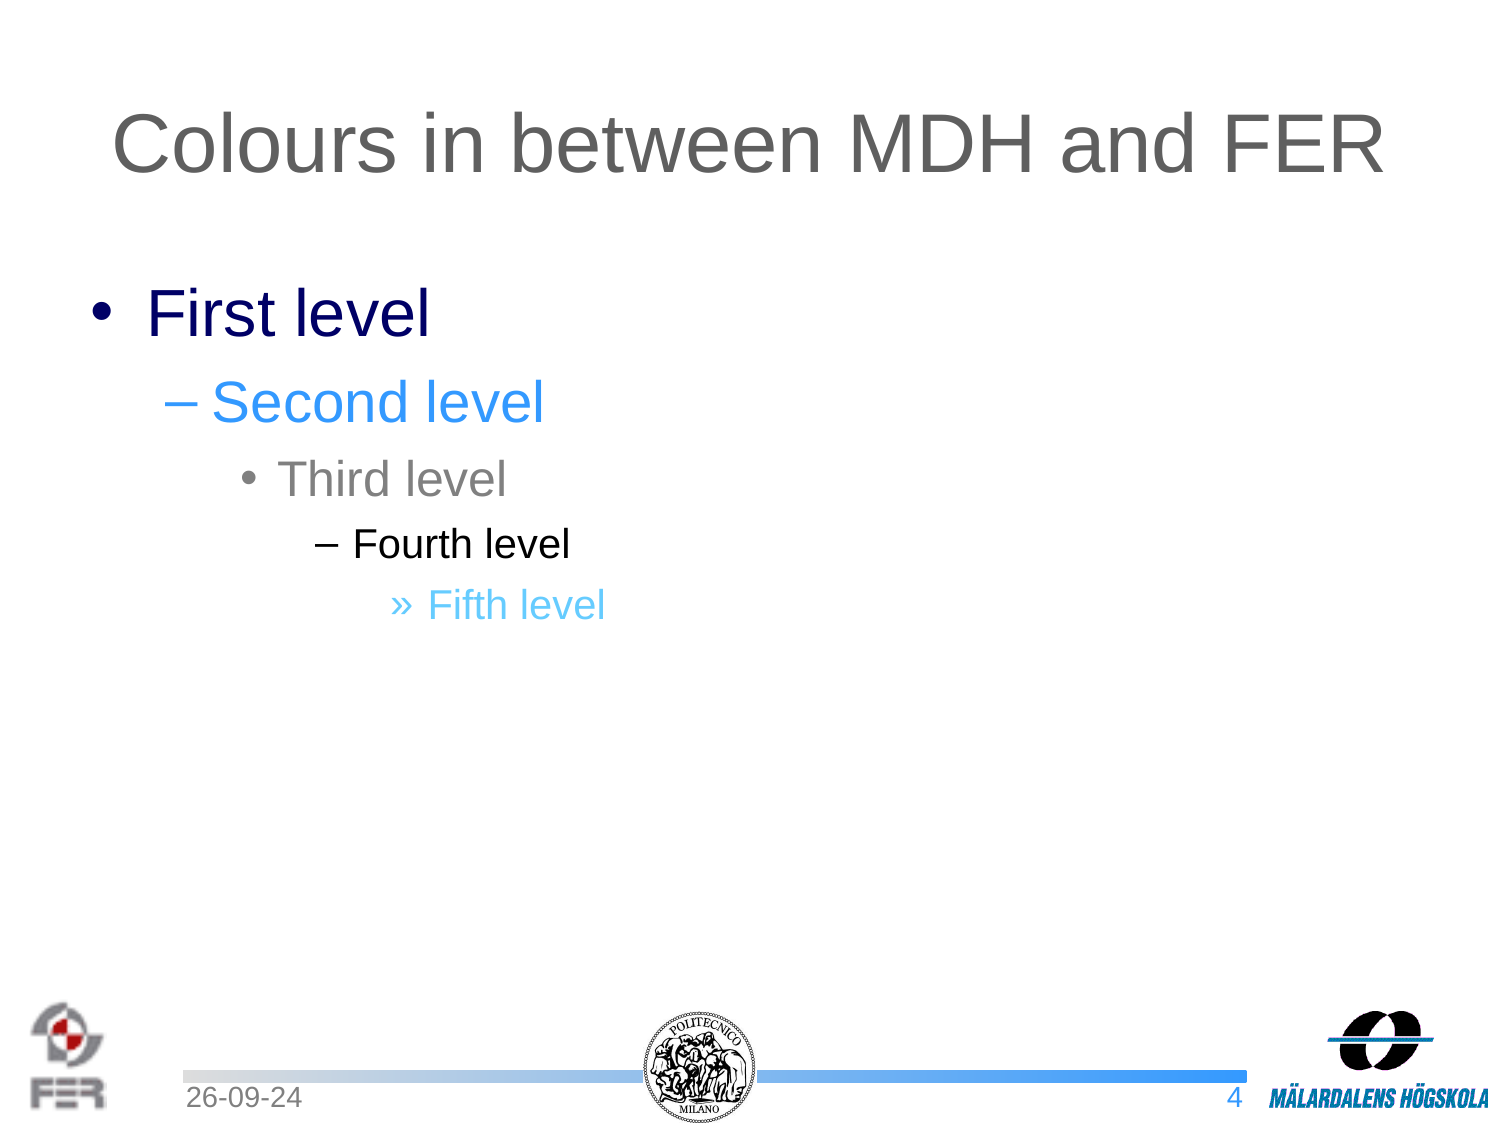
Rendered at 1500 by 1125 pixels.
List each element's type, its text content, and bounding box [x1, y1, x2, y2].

text_box 13-10-17 [171, 1070, 396, 1114]
picture [1435, 1096, 1441, 1104]
picture [1269, 1011, 1488, 1108]
list First level Second level Third level Fourth level Fifth level [75, 262, 1426, 1006]
text_box <number> [1186, 1070, 1258, 1114]
picture [29, 987, 107, 1125]
picture [643, 1011, 757, 1123]
picture [1454, 1091, 1459, 1108]
picture [1368, 1093, 1374, 1104]
title Colours in between MDH and FER [75, 45, 1426, 233]
